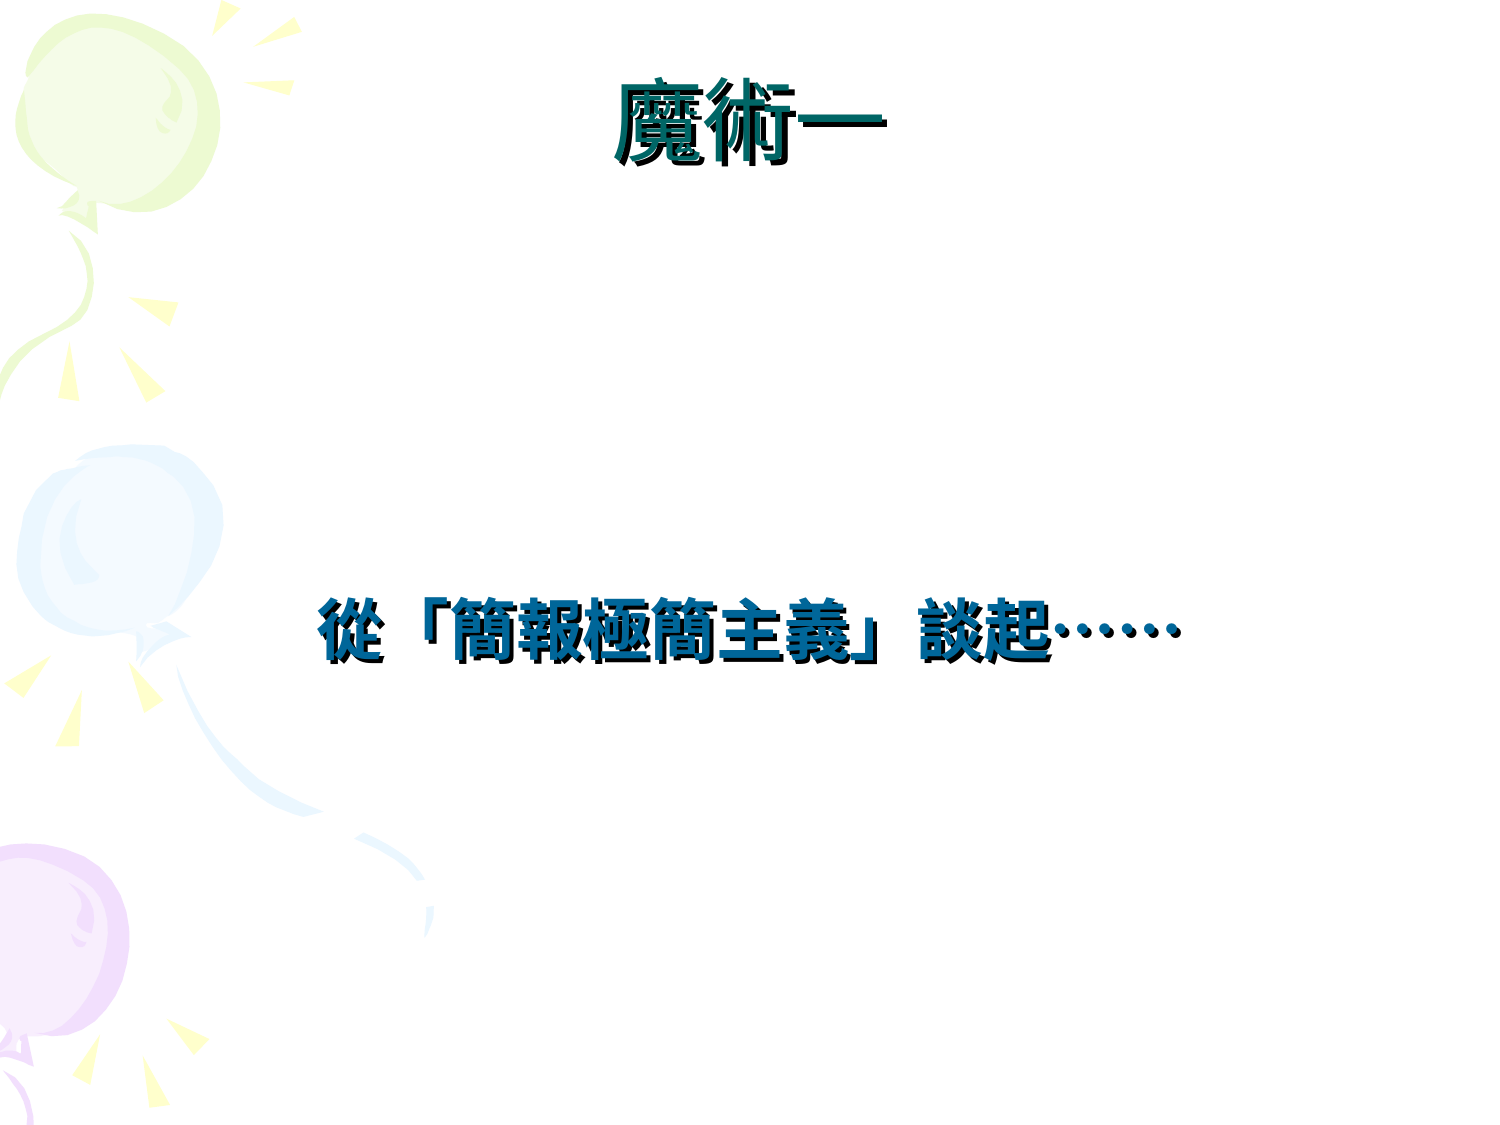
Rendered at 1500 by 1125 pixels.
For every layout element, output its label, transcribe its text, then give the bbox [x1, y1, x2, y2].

subtitle 從「簡報極簡主義」談起…… [75, 269, 1426, 987]
title 魔術一 [72, 9, 1426, 241]
